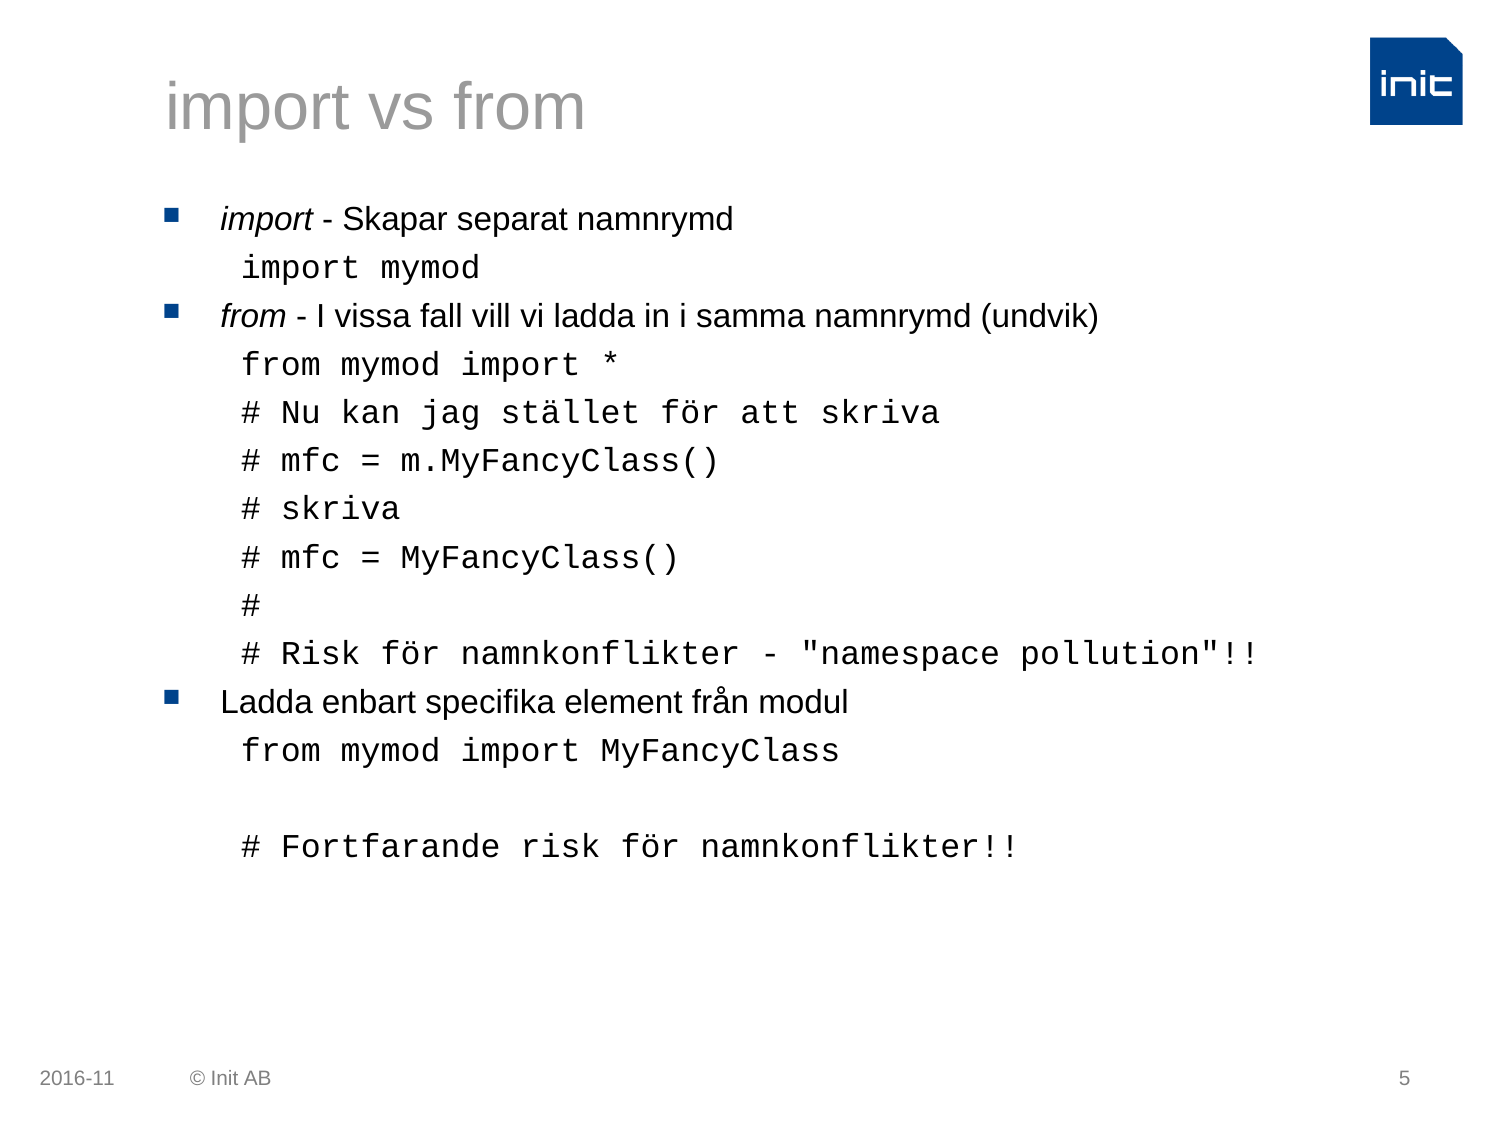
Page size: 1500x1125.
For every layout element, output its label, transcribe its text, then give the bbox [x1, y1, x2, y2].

text_box import vs from [150, 0, 1351, 151]
text_box 2016-11 [24, 1037, 151, 1098]
text_box © Init AB [174, 1037, 1326, 1098]
text_box <nummer> [1350, 1037, 1426, 1098]
picture [1370, 37, 1463, 125]
text_box import - Skapar separat namnrymd import mymod from - I vissa fall vill vi ladda in i samma namnrymd (undvik) from mymod import * # Nu kan jag stället för att skriva # mfc = m.MyFancyClass() # skriva # mfc = MyFancyClass() # # Risk för namnkonflikter - "namespace pollution"!! Ladda enbart specifika element från modul from mymod import MyFancyClass # Fortfarande risk för namnkonflikter!! [150, 189, 1351, 963]
